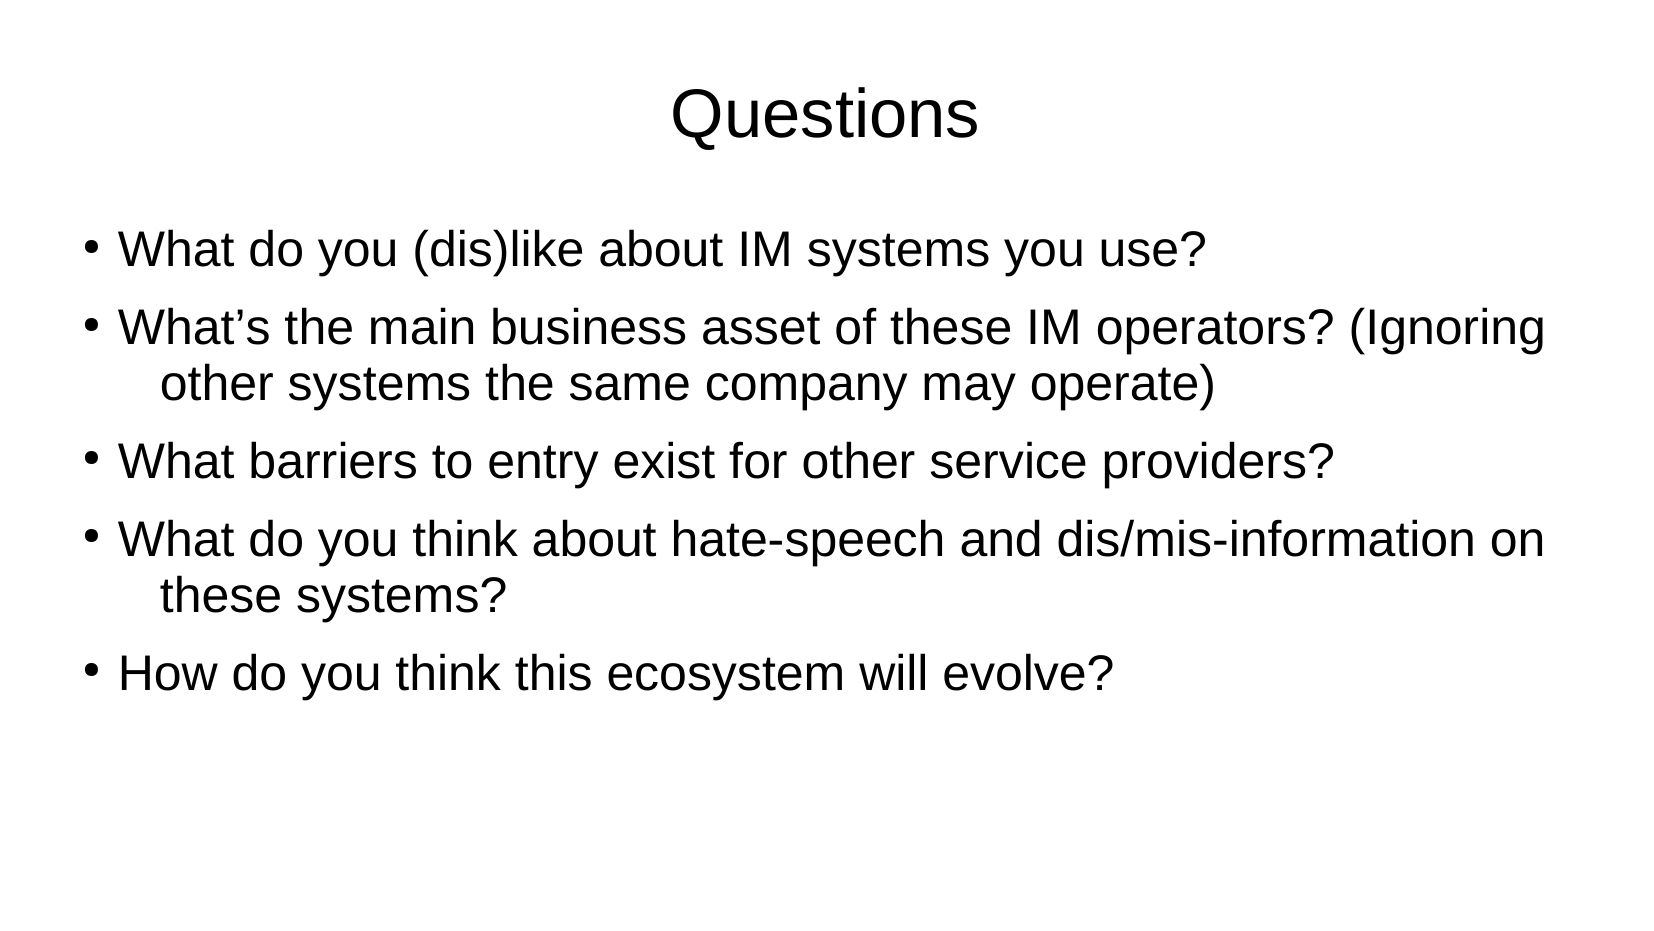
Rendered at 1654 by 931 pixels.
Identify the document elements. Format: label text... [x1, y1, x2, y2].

title Questions [82, 37, 1569, 192]
list What do you (dis)like about IM systems you use? What’s the main business asset of these IM operators? (Ignoring other systems the same company may operate) What barriers to entry exist for other service providers? What do you think about hate-speech and dis/mis-information on these systems? How do you think this ecosystem will evolve? [82, 217, 1569, 756]
